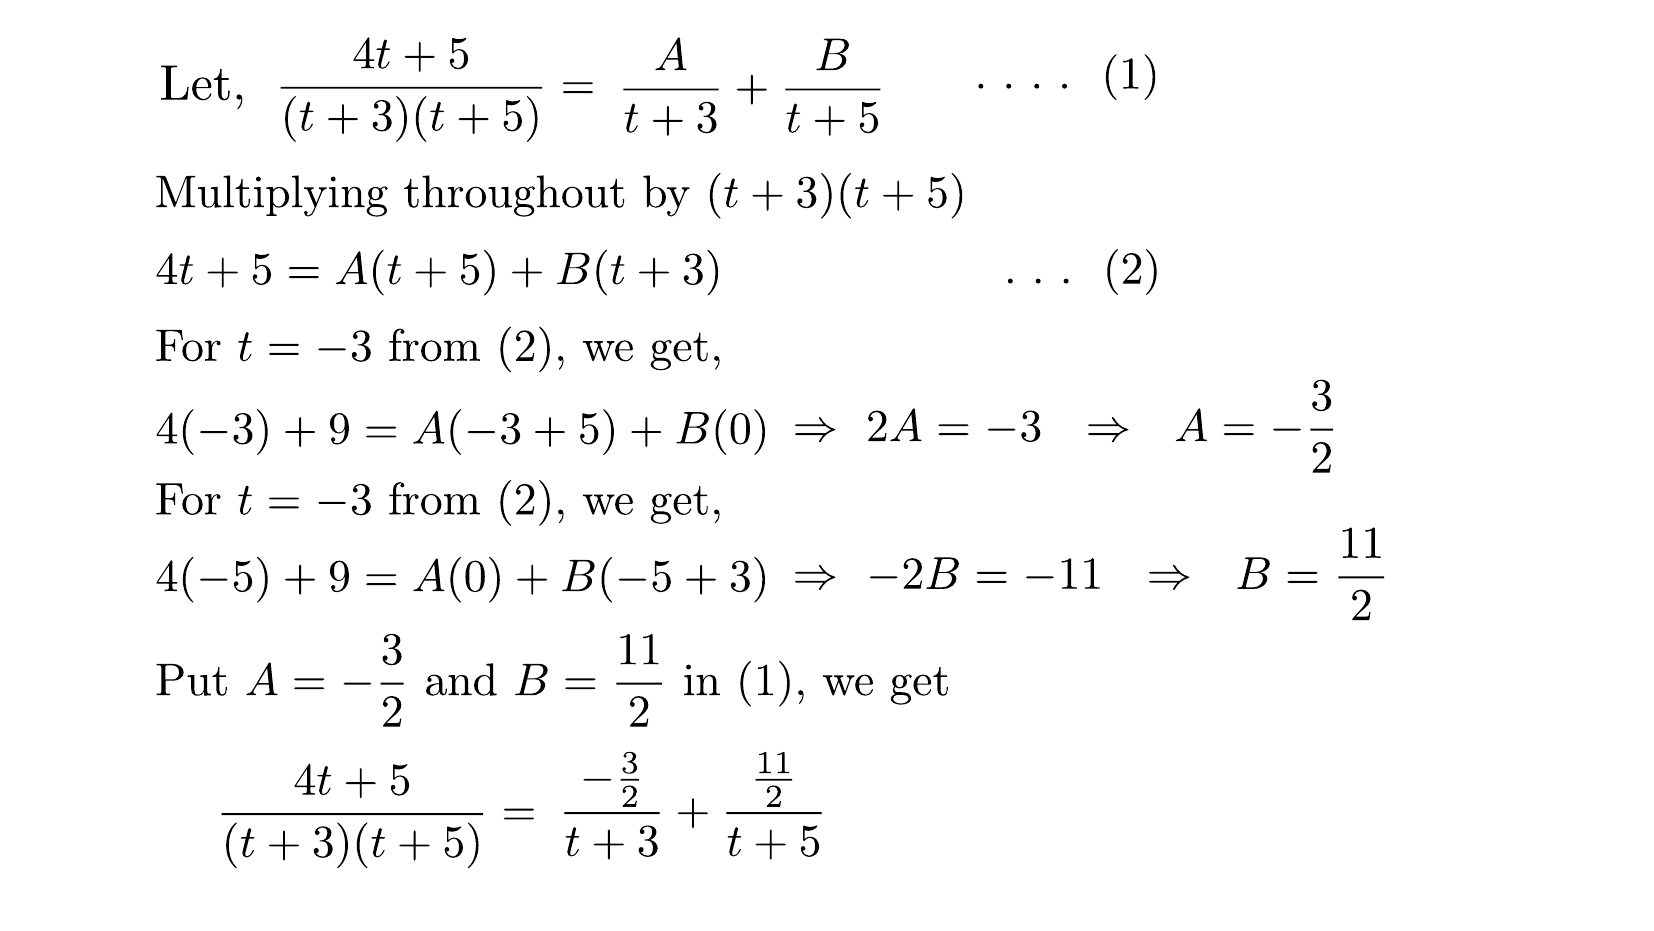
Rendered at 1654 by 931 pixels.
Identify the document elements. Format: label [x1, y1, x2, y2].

text_box [156, 480, 720, 526]
text_box [976, 54, 1156, 100]
text_box [156, 409, 766, 455]
text_box [156, 556, 766, 603]
text_box [156, 633, 948, 727]
text_box [156, 249, 719, 296]
text_box [221, 763, 535, 869]
text_box [623, 37, 881, 137]
text_box [564, 751, 822, 860]
text_box [794, 527, 1385, 621]
text_box [794, 379, 1334, 473]
title [47, 36, 1607, 898]
text_box [156, 172, 963, 219]
text_box [161, 65, 243, 110]
text_box [156, 326, 720, 373]
text_box [1006, 249, 1157, 295]
text_box [280, 37, 594, 142]
